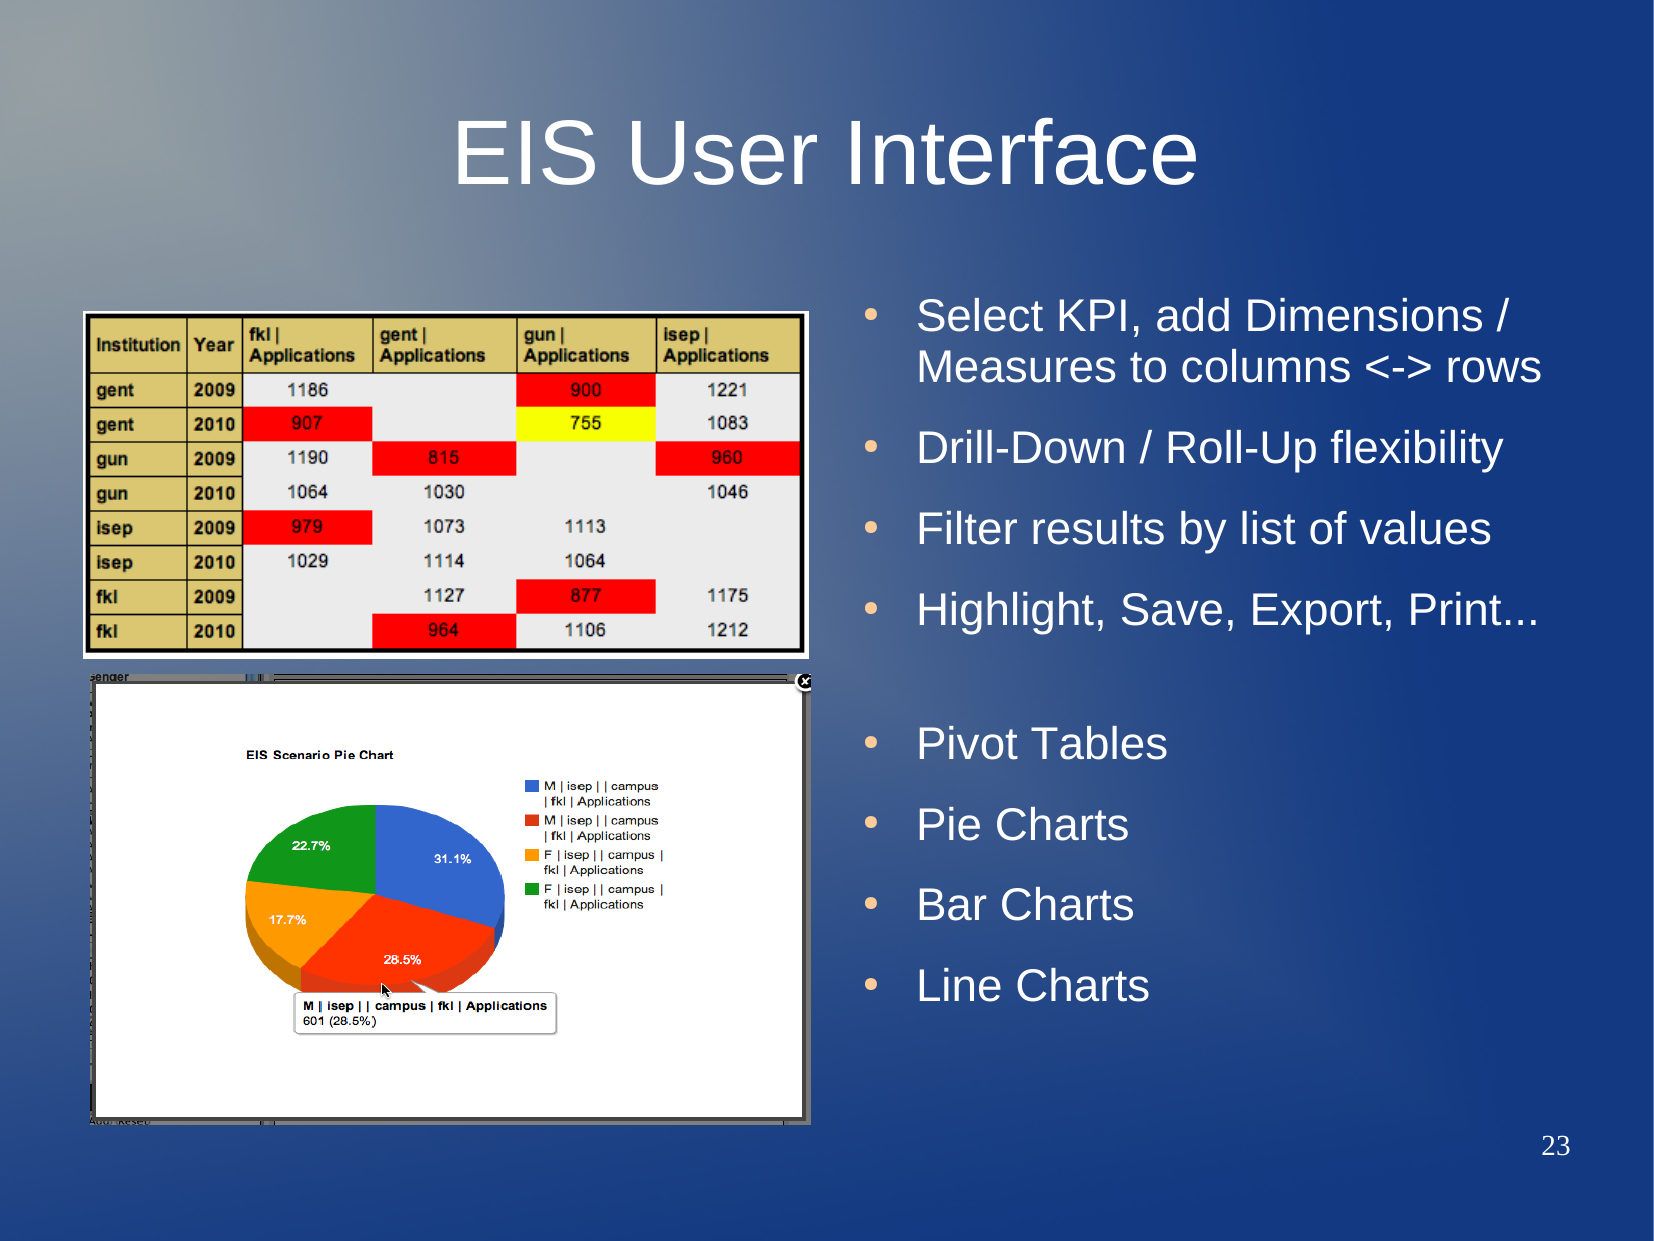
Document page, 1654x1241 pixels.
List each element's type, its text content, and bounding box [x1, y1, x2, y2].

picture [0, 0, 1654, 1241]
list Pivot Tables Pie Charts Bar Charts Line Charts [845, 717, 1572, 1109]
title EIS User Interface [82, 49, 1571, 257]
list Select KPI, add Dimensions / Measures to columns <-> rows Drill-Down / Roll-Up flexibility Filter results by list of values Highlight, Save, Export, Print... [845, 290, 1572, 681]
